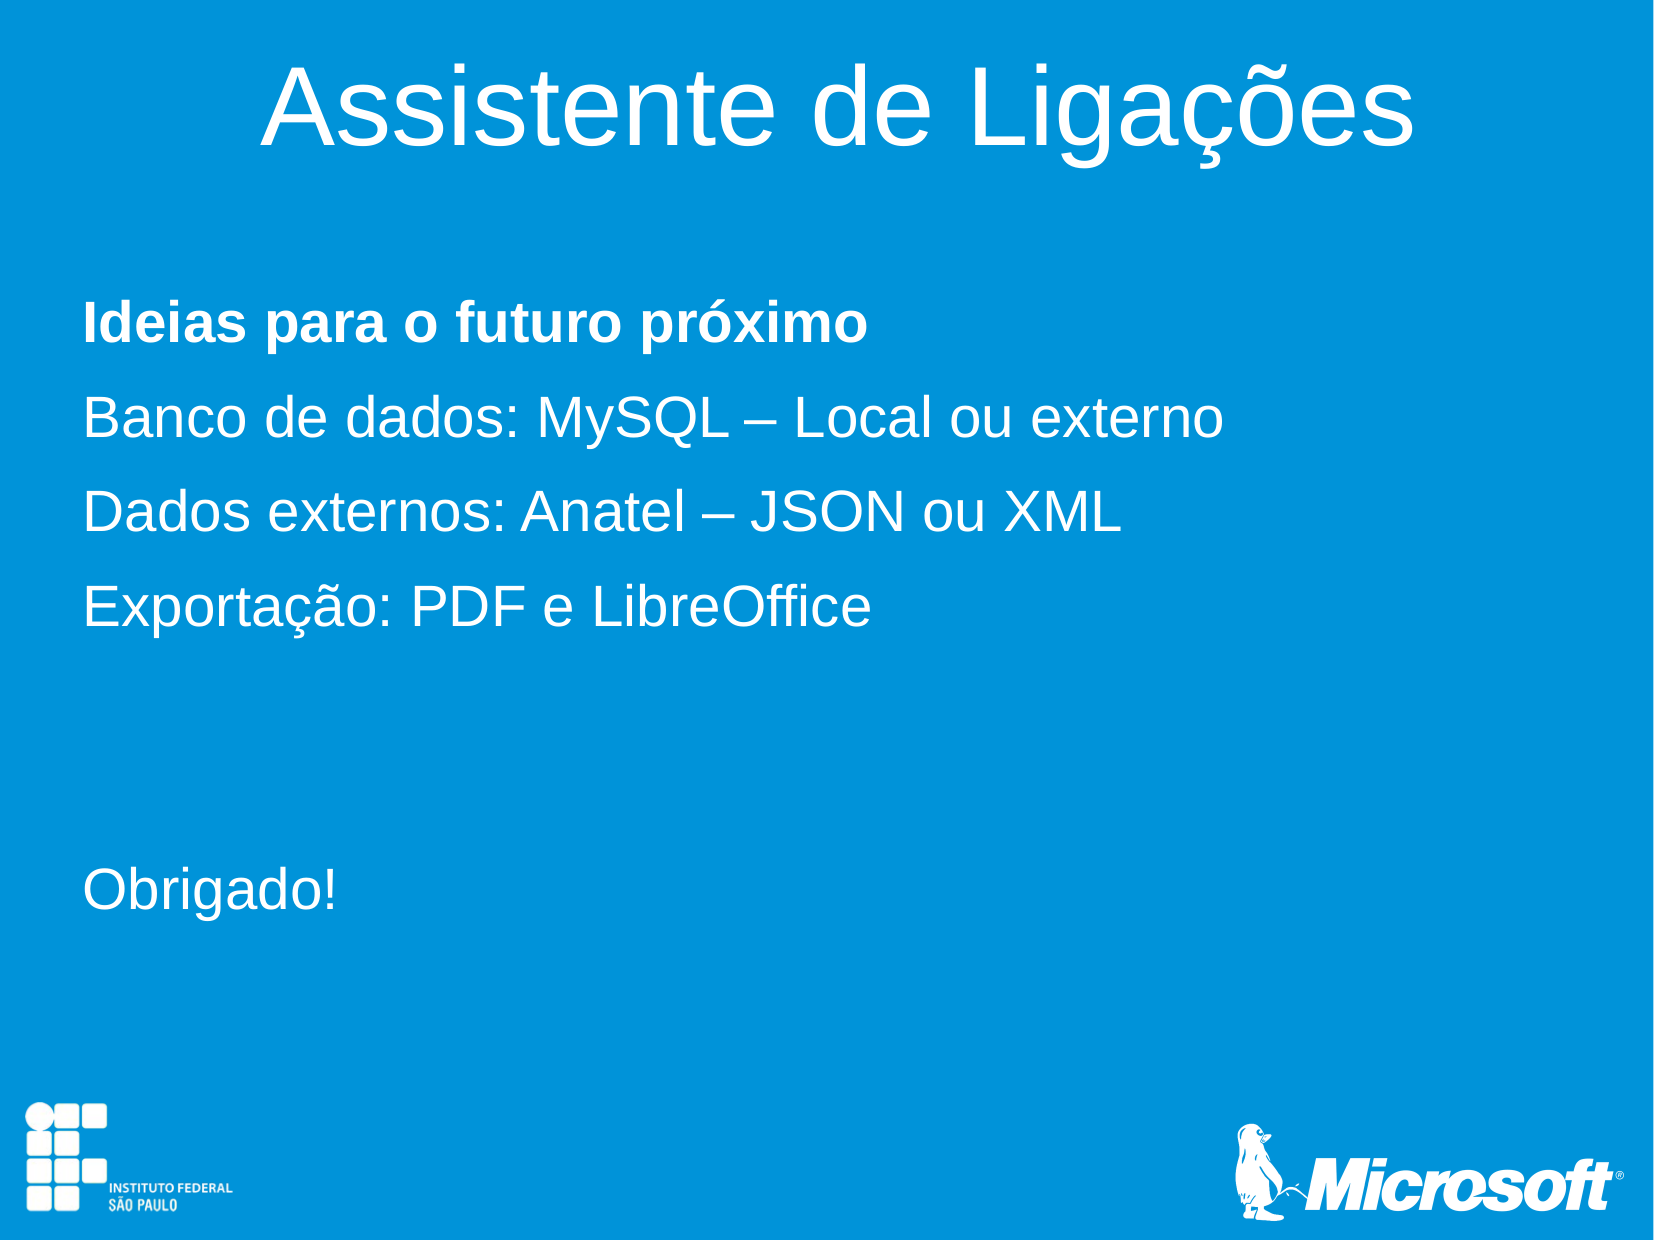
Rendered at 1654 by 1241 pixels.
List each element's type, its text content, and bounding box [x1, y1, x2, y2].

picture [55, 1131, 79, 1155]
text_box Assistente de Ligações [94, 35, 1583, 178]
picture [55, 1186, 79, 1211]
picture [155, 1184, 168, 1192]
picture [185, 1184, 200, 1192]
picture [1373, 1159, 1386, 1166]
picture [1420, 1170, 1524, 1211]
picture [227, 1184, 232, 1192]
picture [82, 1104, 107, 1128]
picture [118, 1197, 132, 1211]
picture [1306, 1159, 1369, 1209]
list Ideias para o futuro próximo Banco de dados: MySQL – Local ou externo Dados externos: Anatel – JSON ou XML Exportação: PDF e LibreOffice Obrigado! [82, 290, 1571, 1010]
picture [170, 1199, 176, 1211]
picture [26, 1103, 79, 1155]
picture [1382, 1171, 1422, 1210]
picture [27, 1159, 51, 1183]
picture [218, 1184, 224, 1192]
picture [27, 1186, 51, 1211]
picture [1236, 1124, 1283, 1220]
picture [82, 1159, 107, 1183]
picture [55, 1159, 79, 1183]
picture [146, 1199, 168, 1211]
picture [138, 1199, 144, 1209]
picture [118, 1184, 126, 1192]
picture [1525, 1159, 1612, 1211]
picture [1364, 1172, 1383, 1209]
